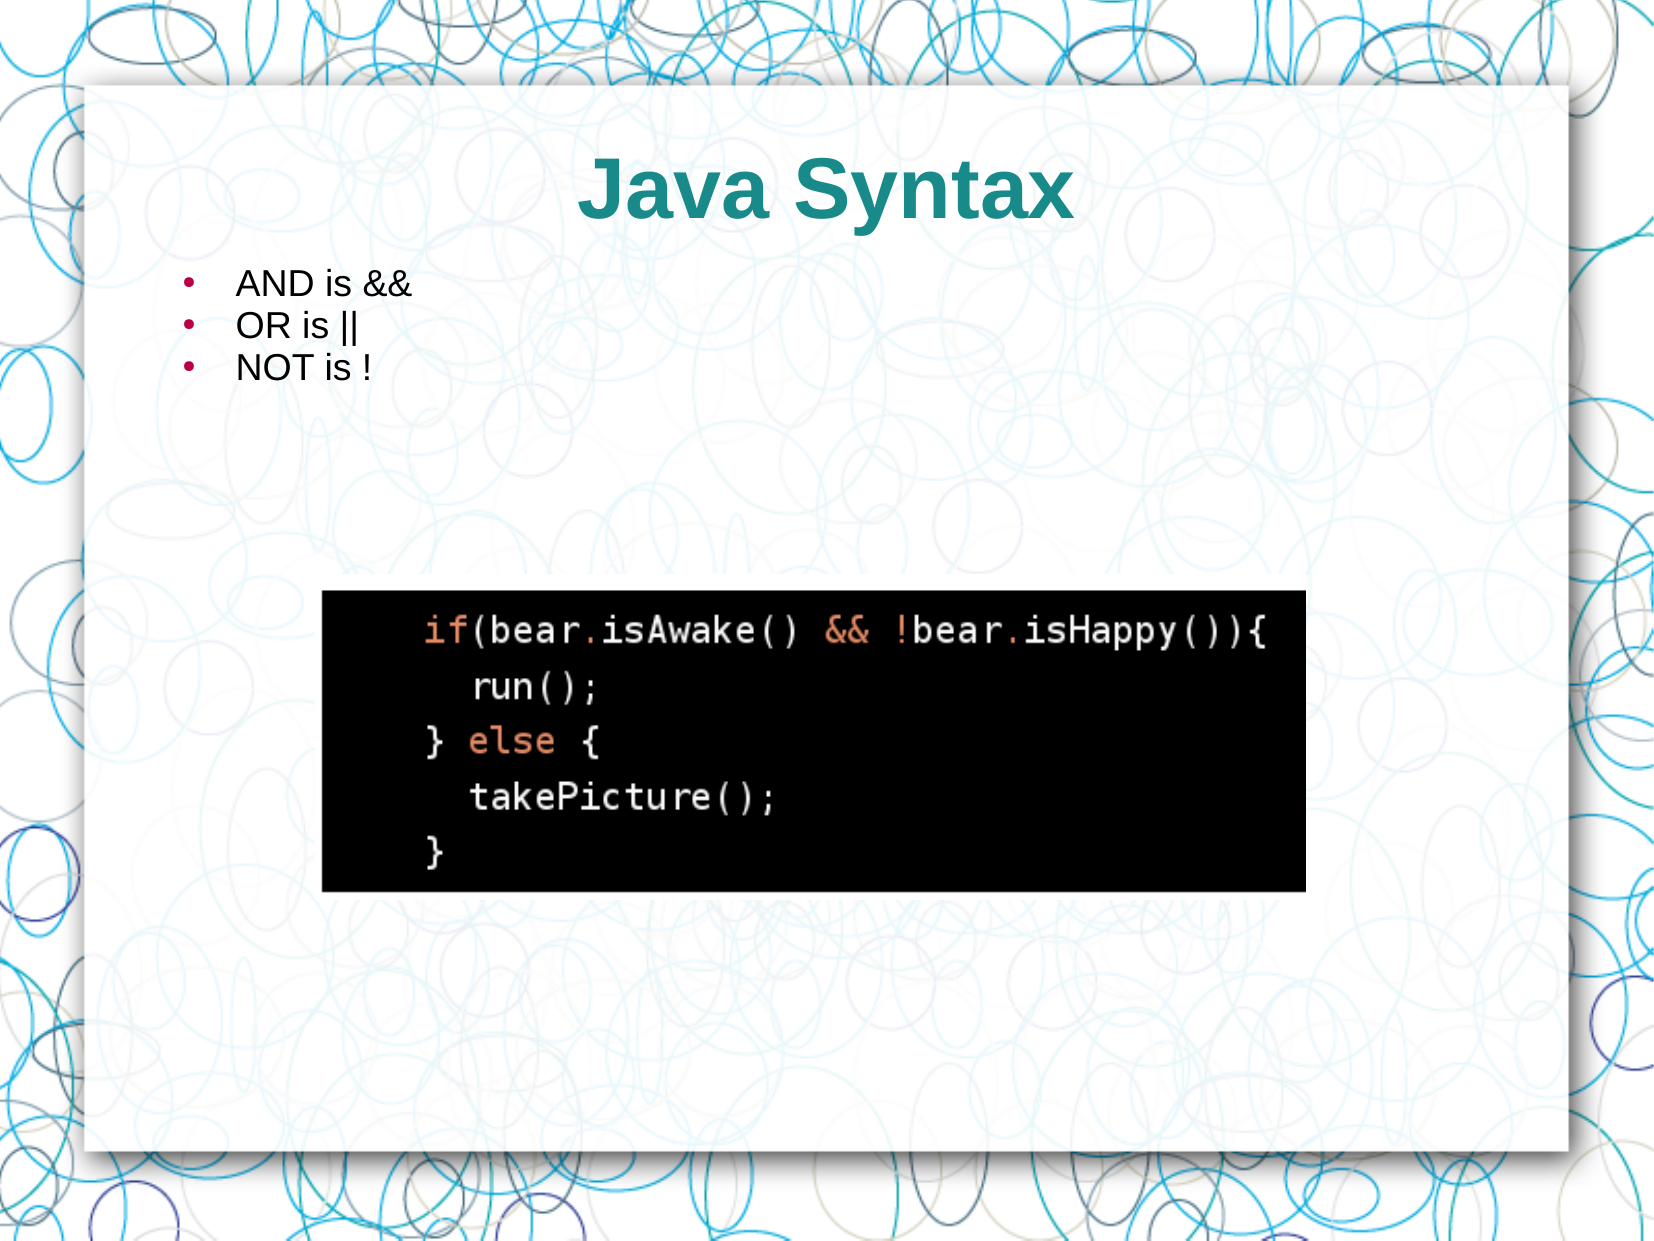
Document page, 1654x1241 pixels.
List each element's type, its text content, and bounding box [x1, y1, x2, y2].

title Java Syntax [82, 84, 1571, 292]
picture [0, 0, 1654, 1241]
text_box AND is && OR is || NOT is ! [150, 255, 637, 554]
